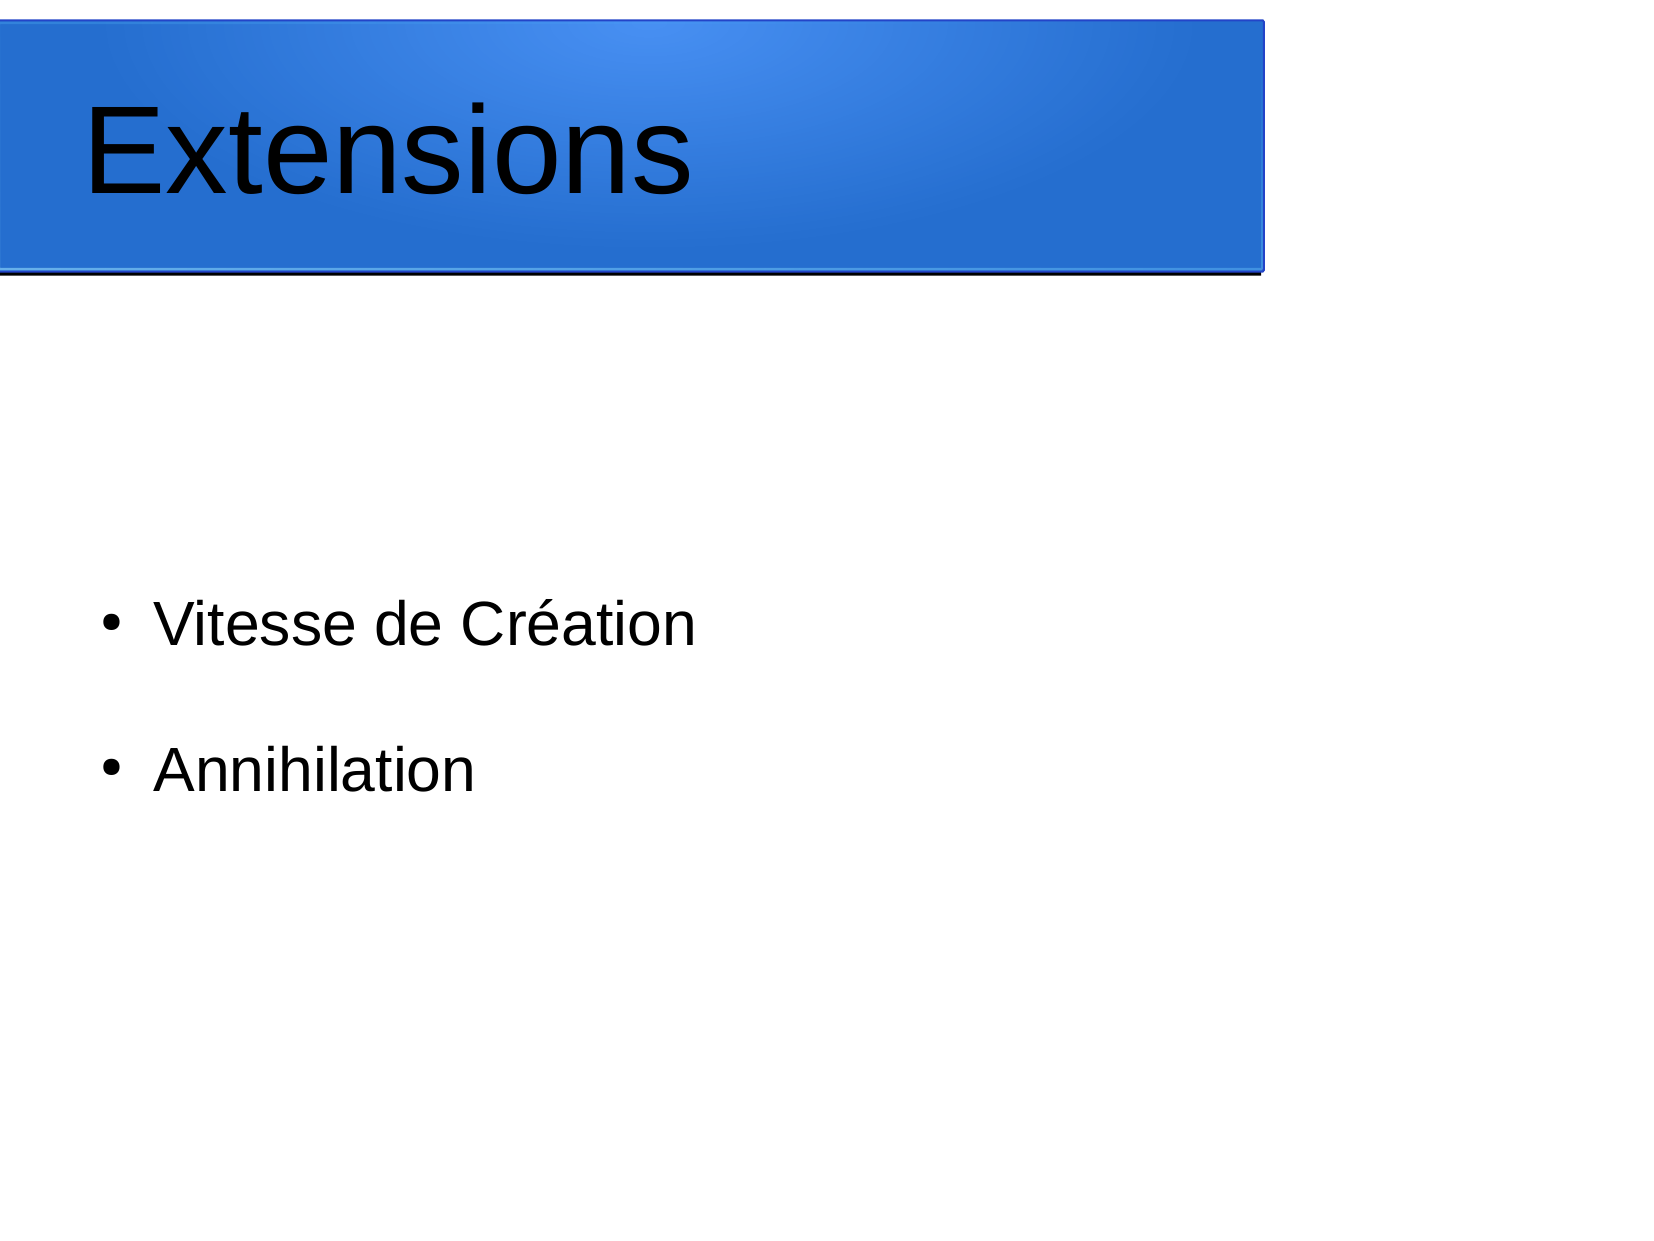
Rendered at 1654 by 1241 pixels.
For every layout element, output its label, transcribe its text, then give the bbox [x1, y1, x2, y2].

list Vitesse de Création Annihilation [82, 299, 1571, 1019]
title Extensions [82, 47, 1235, 252]
